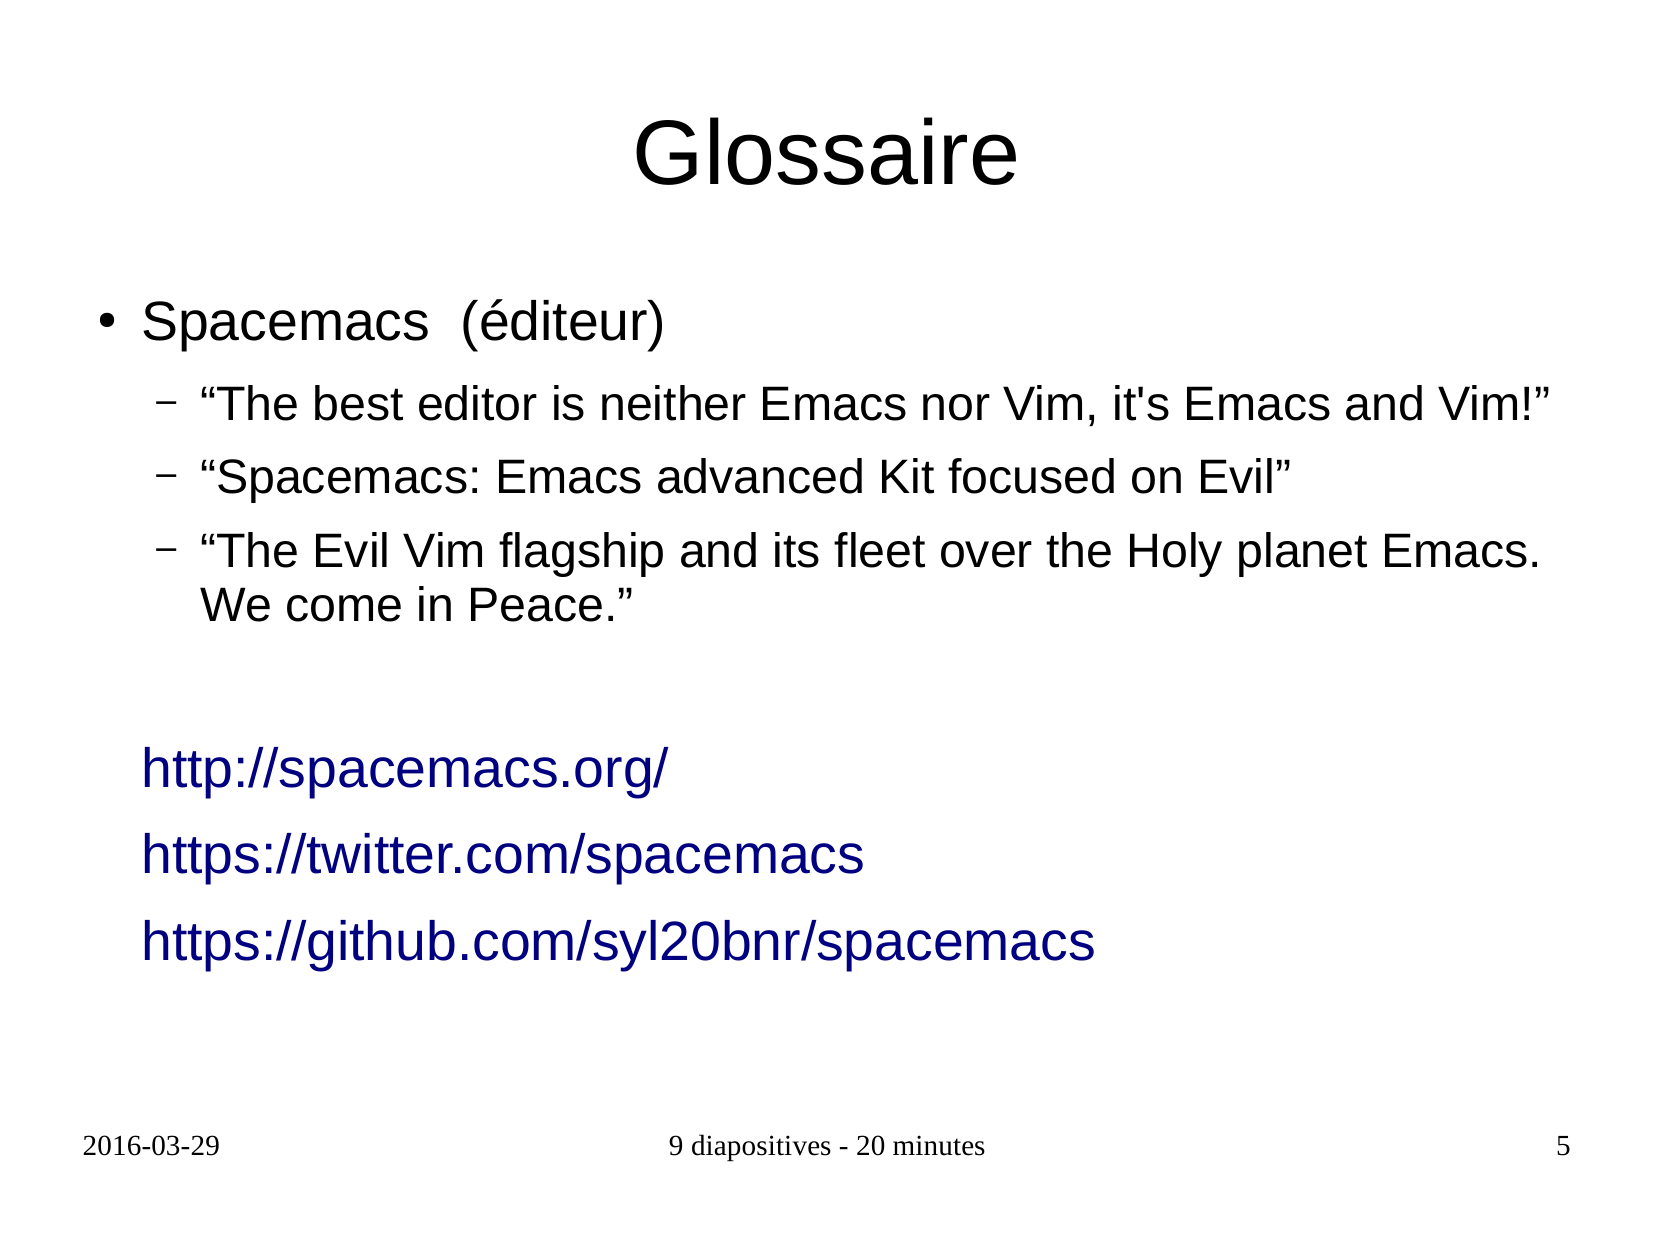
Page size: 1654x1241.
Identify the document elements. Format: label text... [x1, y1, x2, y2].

title Glossaire [82, 49, 1571, 257]
list Spacemacs (éditeur) “The best editor is neither Emacs nor Vim, it's Emacs and Vim!” “Spacemacs: Emacs advanced Kit focused on Evil” “The Evil Vim flagship and its fleet over the Holy planet Emacs. We come in Peace.” http://spacemacs.org/ https://twitter.com/spacemacs https://github.com/syl20bnr/spacemacs [82, 290, 1571, 1010]
